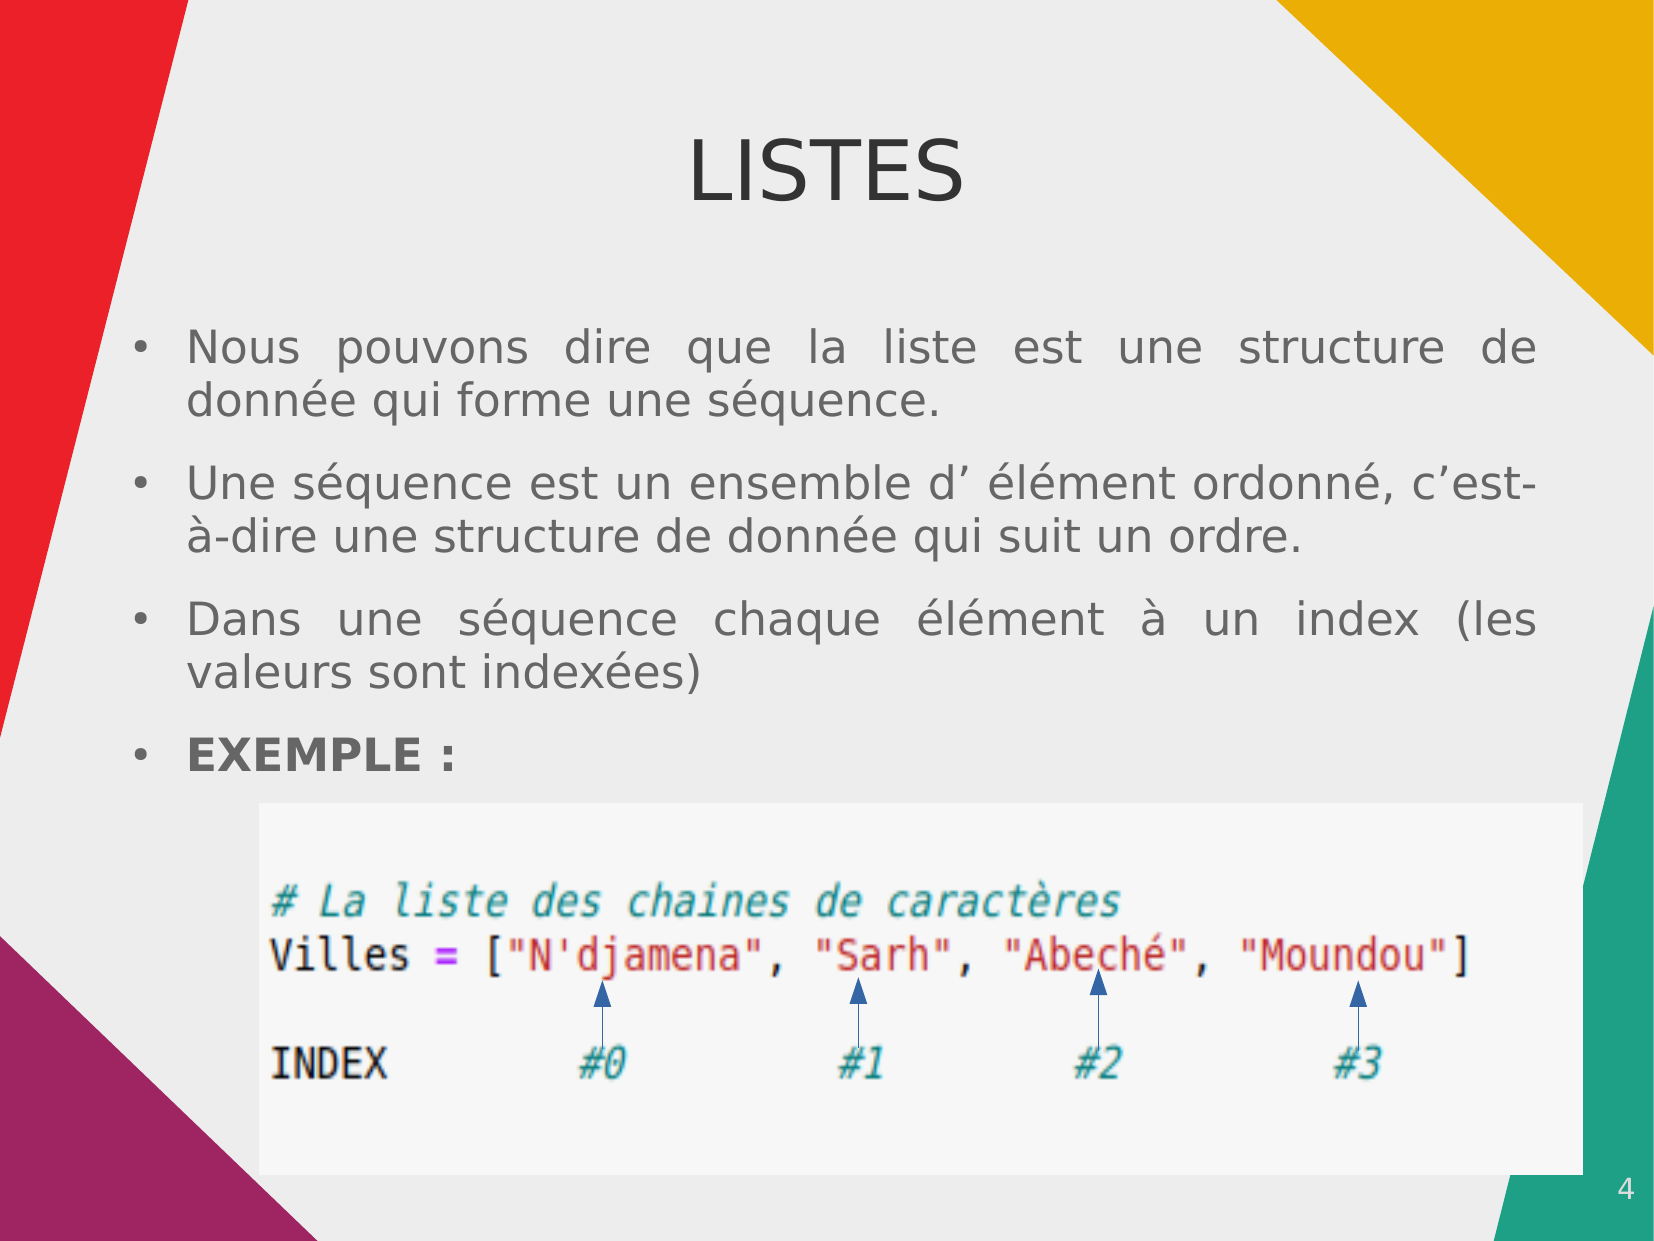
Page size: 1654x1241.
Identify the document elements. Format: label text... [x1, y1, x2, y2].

picture [259, 803, 1583, 1175]
title LISTES [114, 73, 1539, 271]
list Nous pouvons dire que la liste est une structure de donnée qui forme une séquence. Une séquence est un ensemble d’ élément ordonné, c’est-à-dire une structure de donnée qui suit un ordre. Dans une séquence chaque élément à un index (les valeurs sont indexées) EXEMPLE : [114, 320, 1539, 1052]
